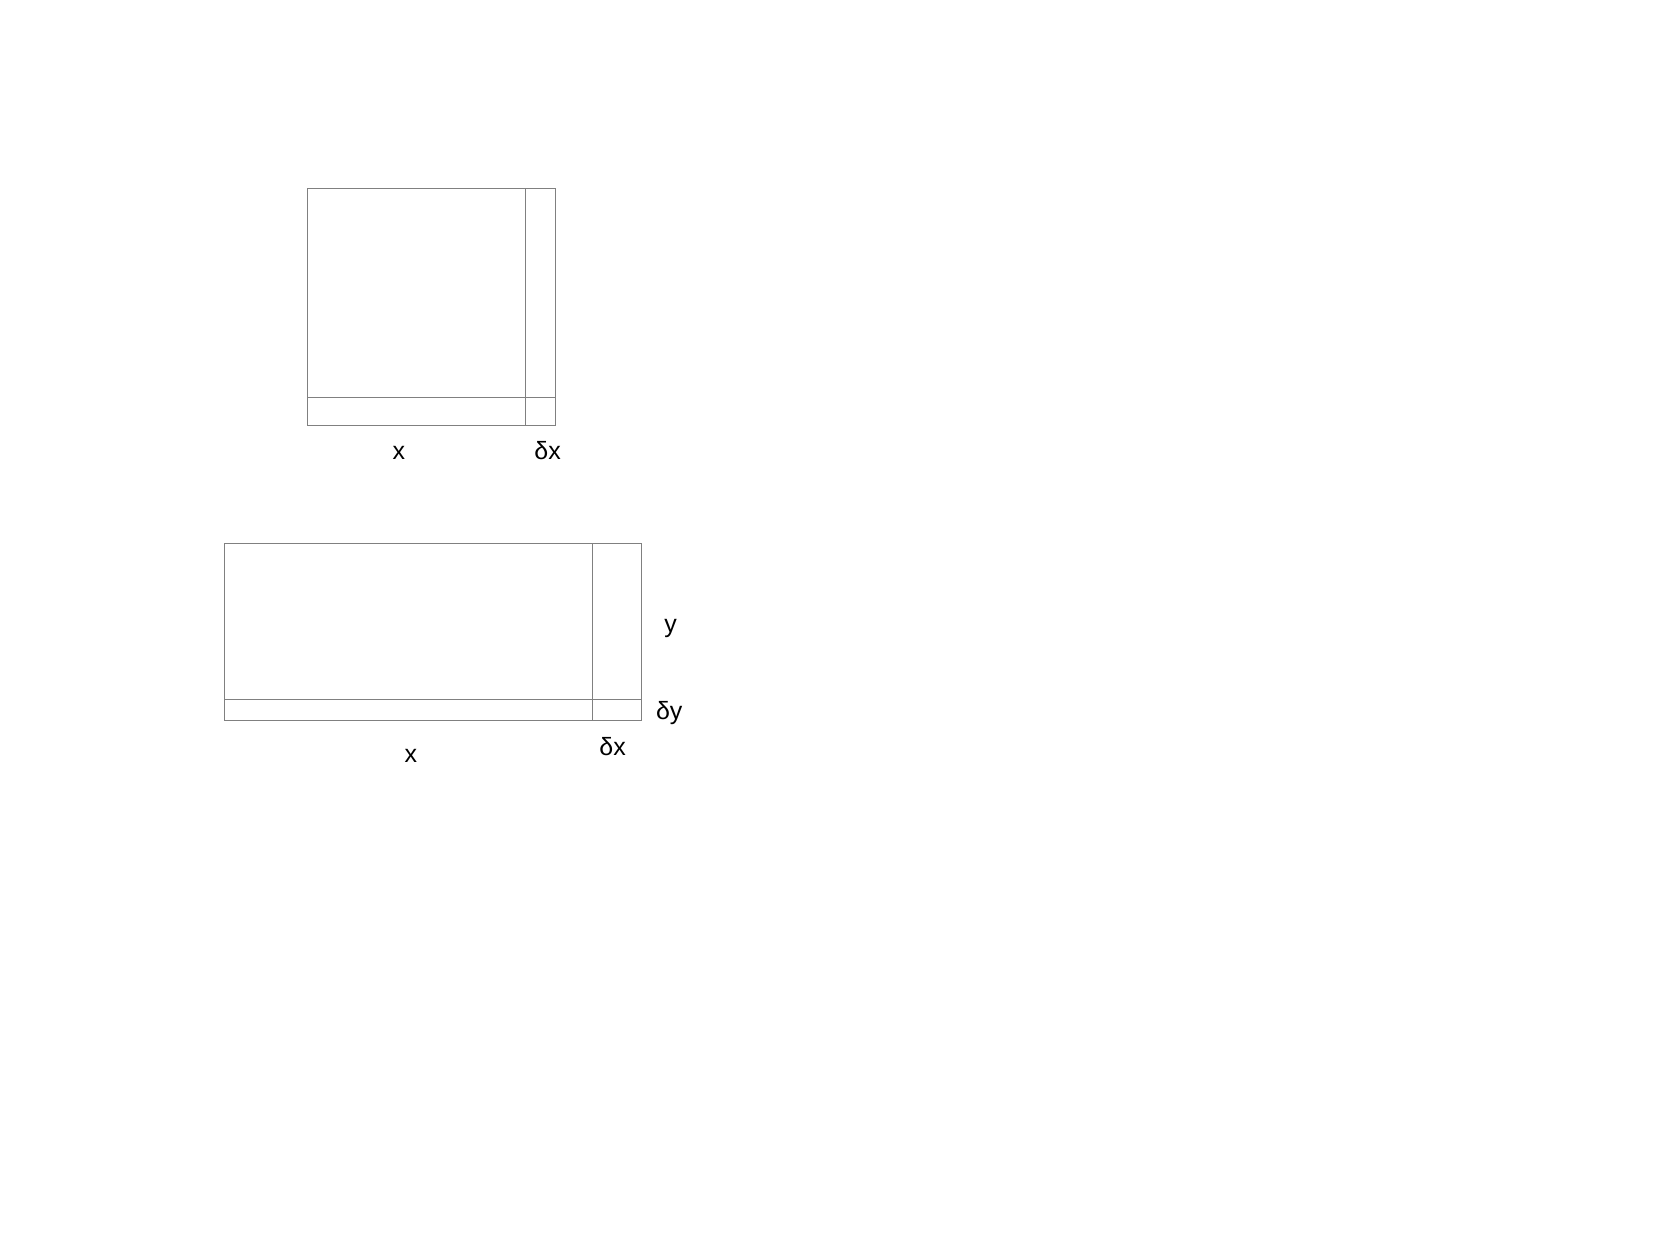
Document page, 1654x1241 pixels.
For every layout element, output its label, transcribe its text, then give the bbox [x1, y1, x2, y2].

text_box δx [519, 429, 591, 473]
text_box y [649, 602, 686, 689]
text_box δy [641, 689, 713, 733]
text_box x [377, 429, 414, 473]
text_box x [389, 732, 426, 776]
text_box δx [584, 724, 656, 768]
